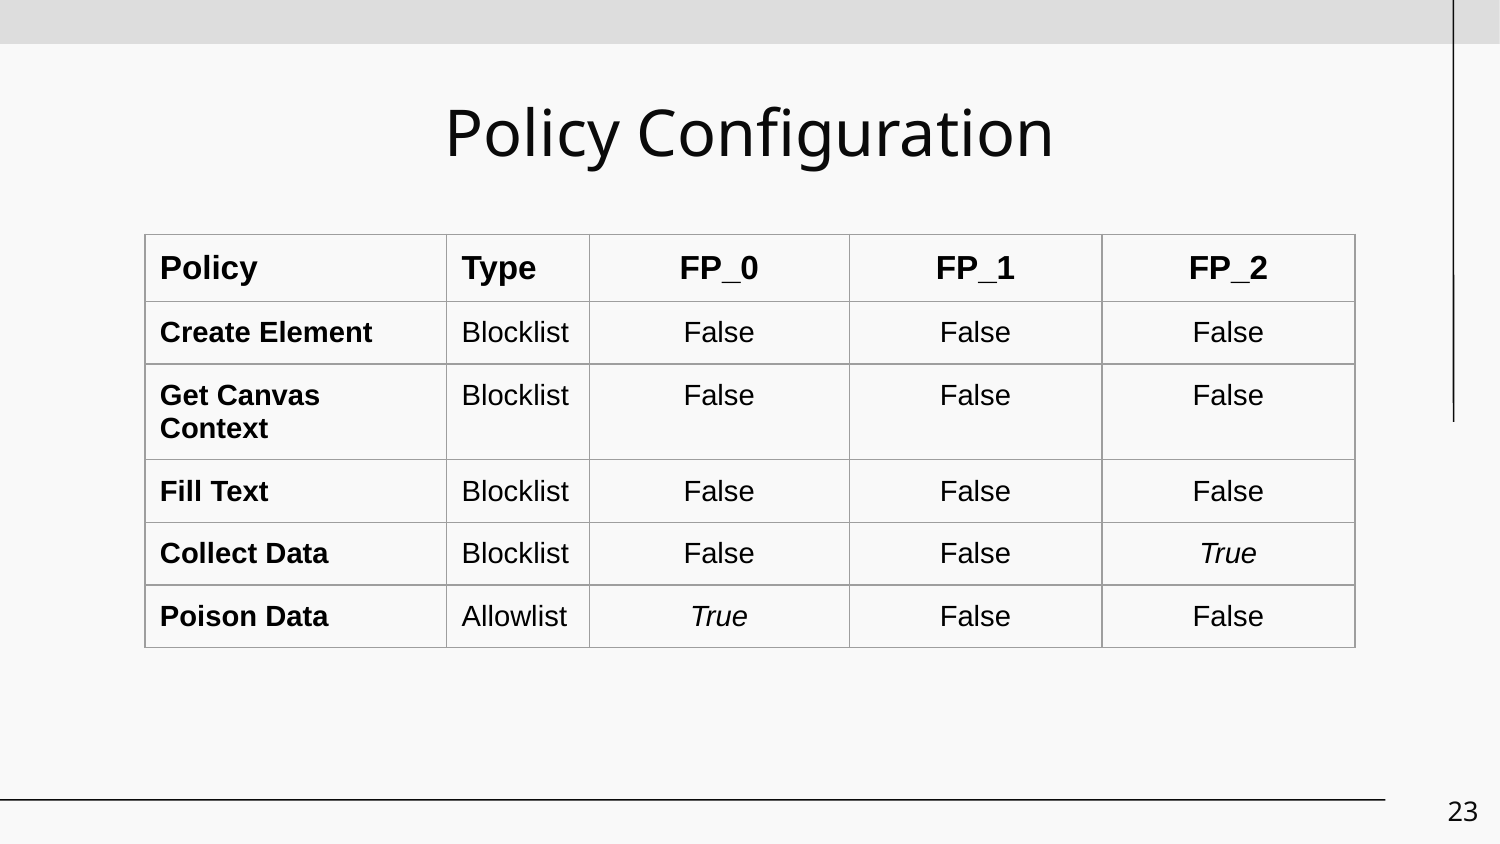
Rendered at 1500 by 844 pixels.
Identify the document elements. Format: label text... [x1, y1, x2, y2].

table_header Type [447, 235, 589, 301]
table_cell False [850, 365, 1101, 459]
table_cell False [1103, 365, 1354, 459]
table_cell Blocklist [447, 523, 589, 584]
table_header FP_2 [1103, 235, 1354, 301]
table_cell Blocklist [447, 302, 589, 363]
slide_number <number> [1403, 779, 1494, 844]
table_cell Blocklist [447, 460, 589, 522]
table_cell Collect Data [146, 523, 446, 584]
table_cell False [590, 460, 849, 522]
table_cell False [850, 523, 1101, 584]
table_cell True [1103, 523, 1354, 584]
table_cell Get Canvas Context [146, 365, 446, 459]
table_cell True [590, 586, 849, 647]
table_cell Blocklist [447, 365, 589, 459]
table_cell False [850, 460, 1101, 522]
table_header Policy [146, 235, 446, 301]
table_cell False [850, 586, 1101, 647]
table_cell Create Element [146, 302, 446, 363]
table_cell False [590, 365, 849, 459]
table_cell Allowlist [447, 586, 589, 647]
table_cell False [1103, 302, 1354, 363]
table_cell False [590, 302, 849, 363]
title Policy Configuration [116, 77, 1383, 168]
table_cell Poison Data [146, 586, 446, 647]
table_cell False [590, 523, 849, 584]
table_cell False [850, 302, 1101, 363]
table_header FP_0 [590, 235, 849, 301]
table_header FP_1 [850, 235, 1101, 301]
table_cell False [1103, 460, 1354, 522]
table_cell False [1103, 586, 1354, 647]
table_cell Fill Text [146, 460, 446, 522]
